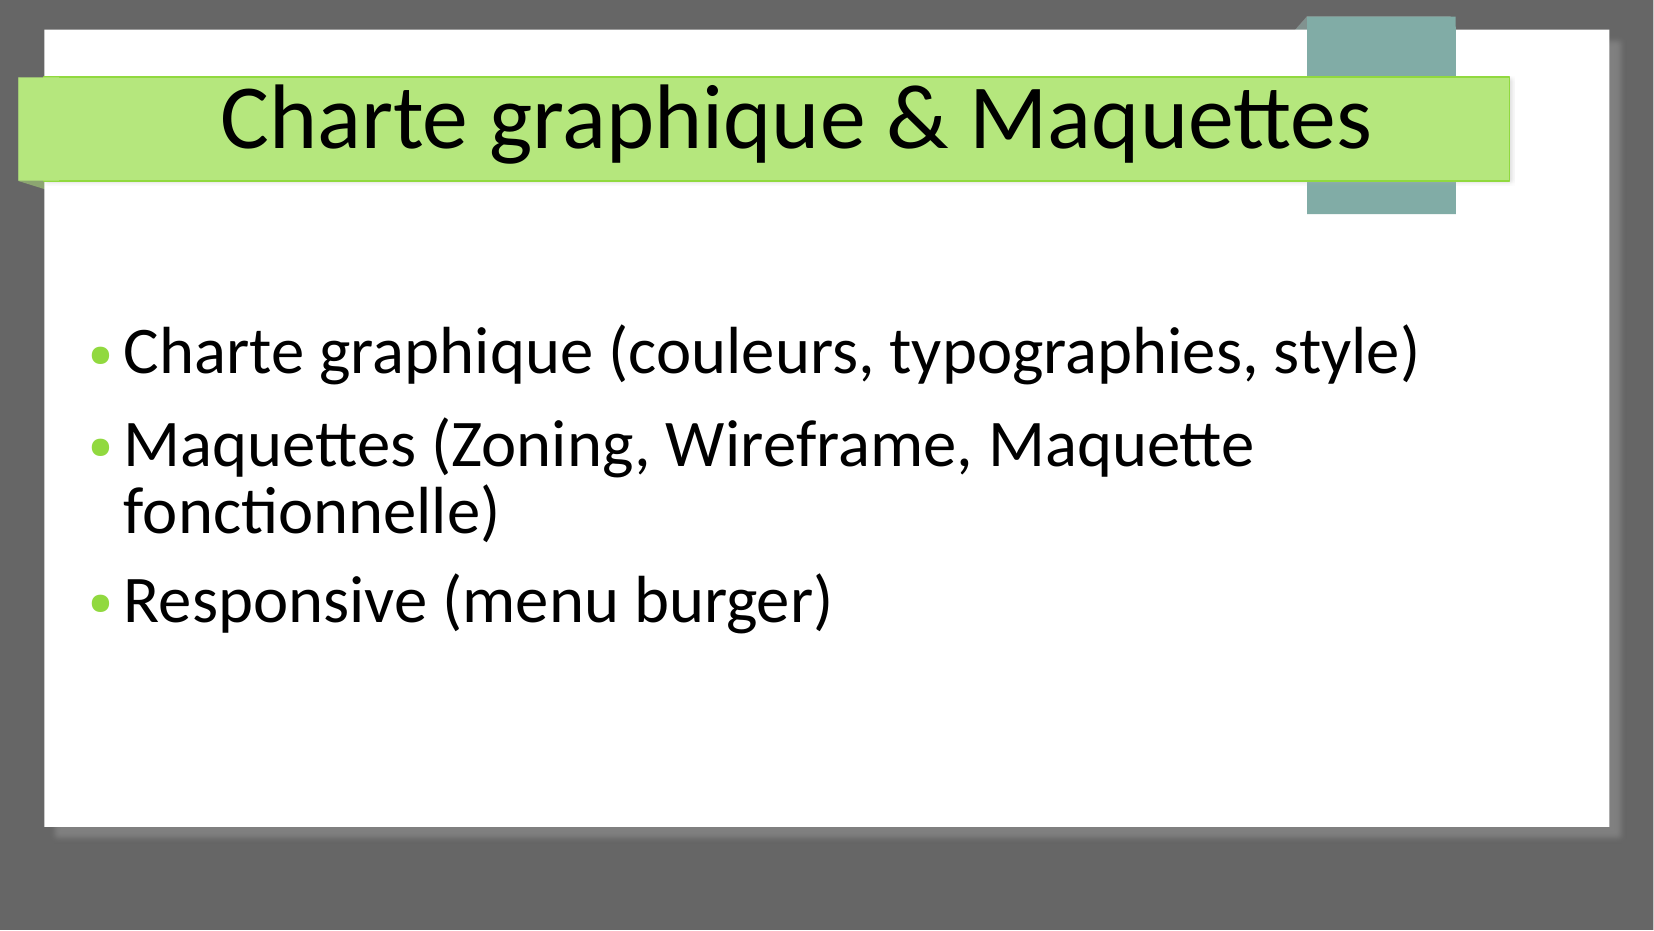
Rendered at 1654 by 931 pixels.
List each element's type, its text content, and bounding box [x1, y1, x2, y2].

list Charte graphique (couleurs, typographies, style) Maquettes (Zoning, Wireframe, Maquette fonctionnelle) Responsive (menu burger) [88, 221, 1565, 813]
title Charte graphique & Maquettes [88, 73, 1506, 178]
